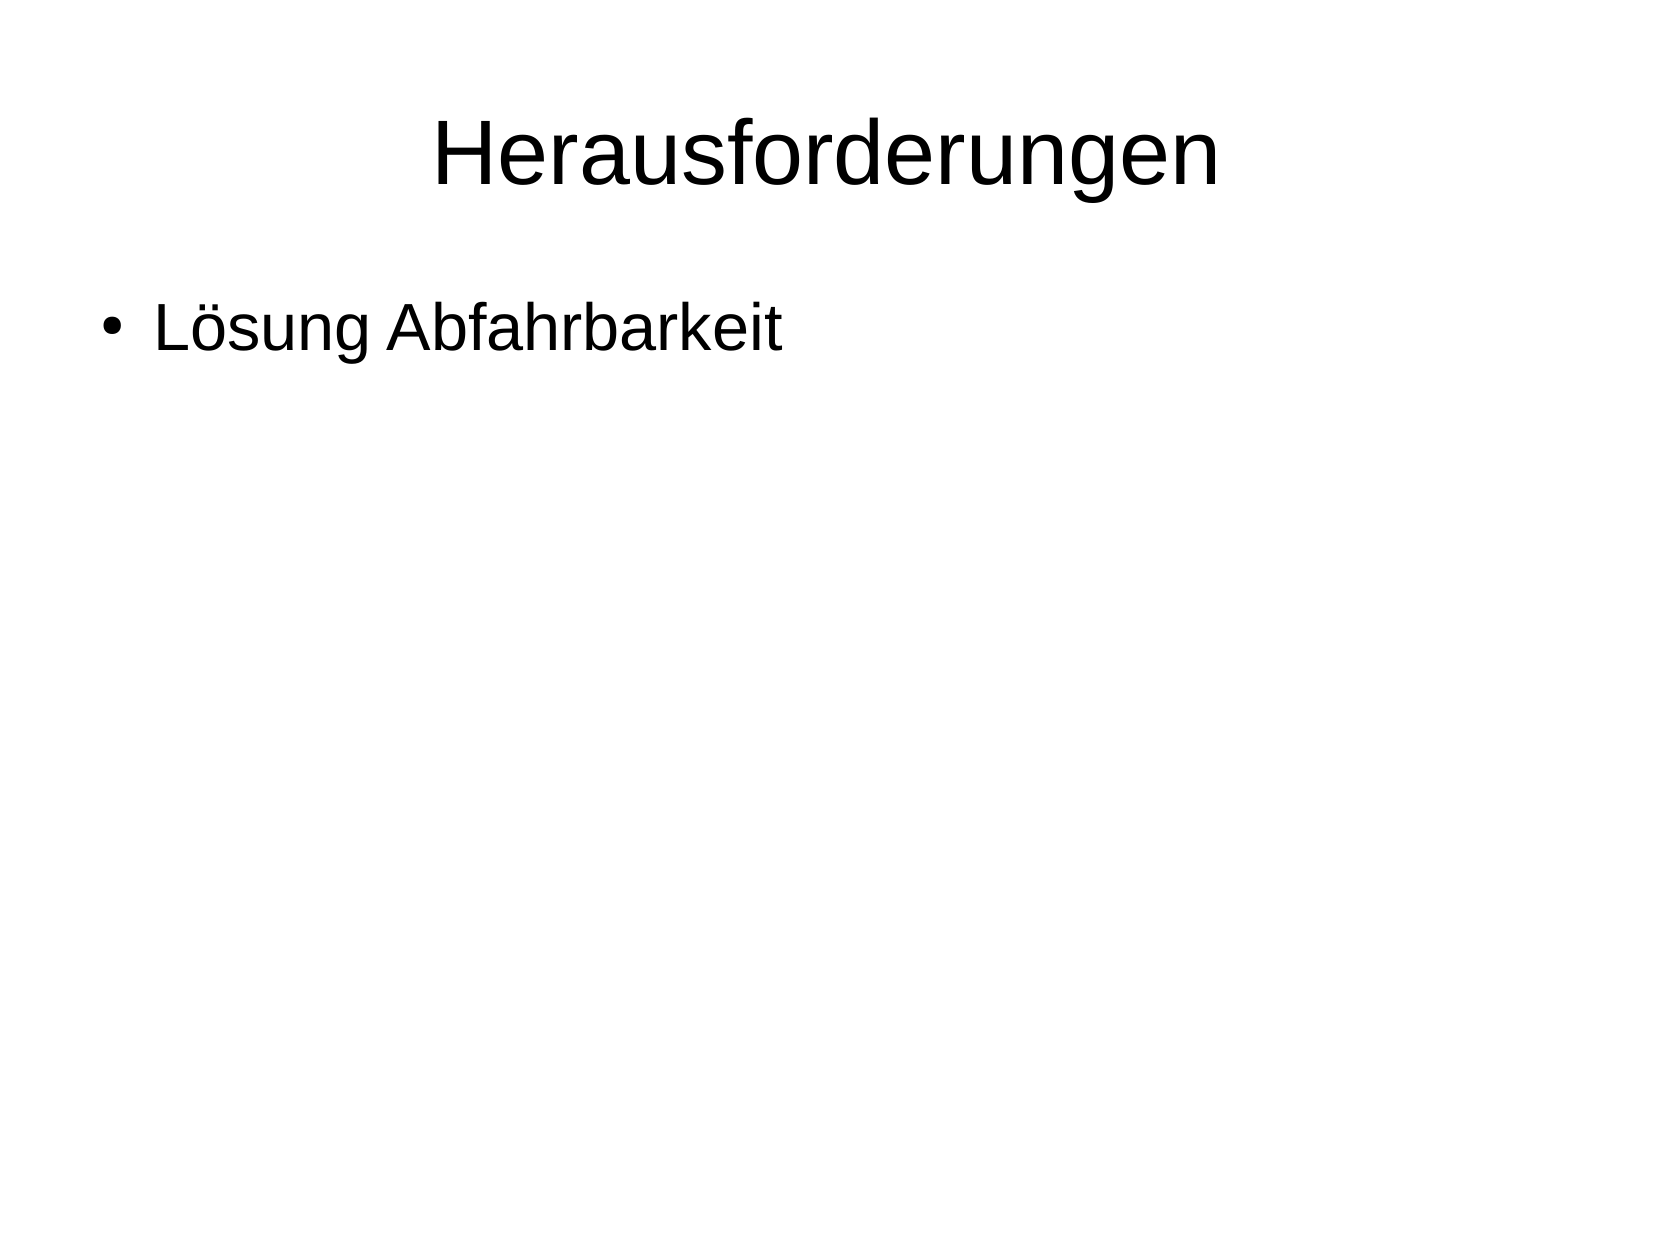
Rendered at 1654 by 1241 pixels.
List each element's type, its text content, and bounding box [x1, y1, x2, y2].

title Herausforderungen [82, 49, 1571, 257]
list Lösung Abfahrbarkeit [82, 290, 1571, 1109]
